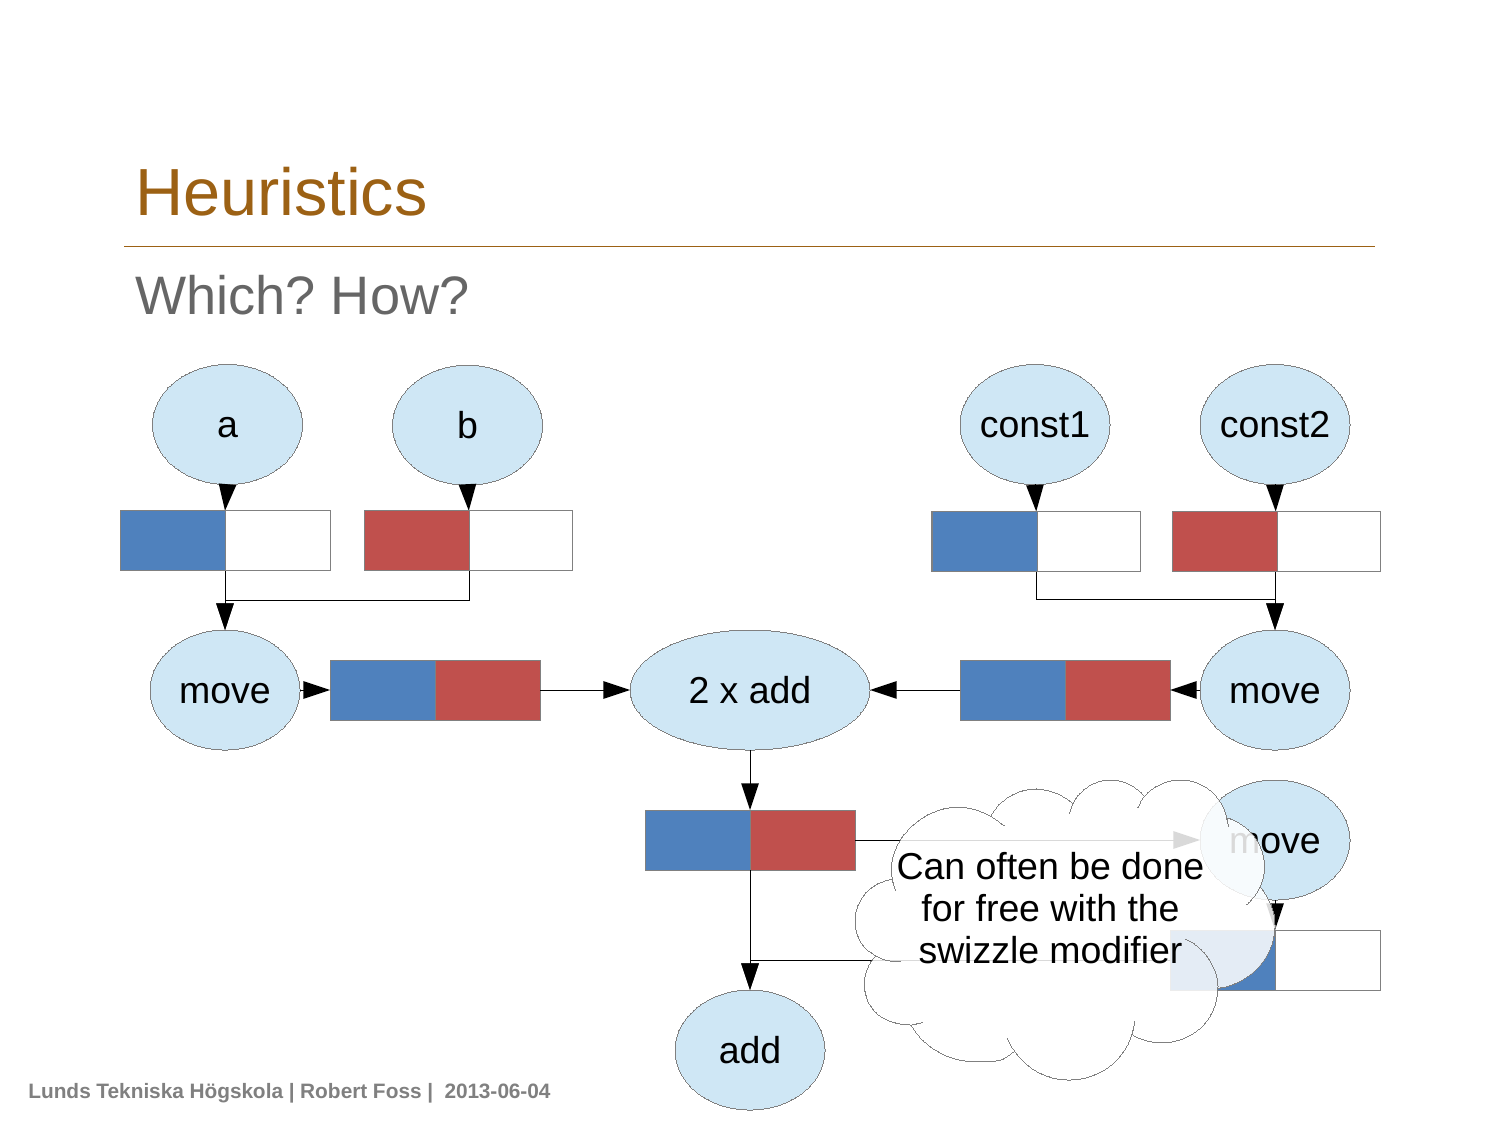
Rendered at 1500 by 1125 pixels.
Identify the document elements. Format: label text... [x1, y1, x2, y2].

text_box b [392, 365, 543, 485]
text_box const2 [1200, 364, 1351, 485]
text_box add [675, 990, 826, 1111]
text_box 2 x add [630, 630, 870, 751]
text_box [960, 660, 1171, 721]
text_box move [150, 630, 301, 751]
title Heuristics [120, 120, 1500, 258]
text_box [330, 660, 541, 721]
text_box [931, 511, 1141, 572]
text_box a [152, 364, 303, 485]
text_box move [1265, 835, 1276, 851]
text_box move [1200, 630, 1351, 751]
text_box [364, 510, 574, 571]
text_box [120, 510, 331, 571]
text_box const1 [960, 364, 1111, 485]
text_box [1171, 511, 1381, 572]
text_box move [1220, 780, 1351, 901]
text_box Can often be done for free with the swizzle modifier [855, 780, 1276, 1081]
text_box [645, 810, 856, 871]
text_box [1218, 930, 1381, 991]
title Which? How? [120, 239, 1035, 346]
